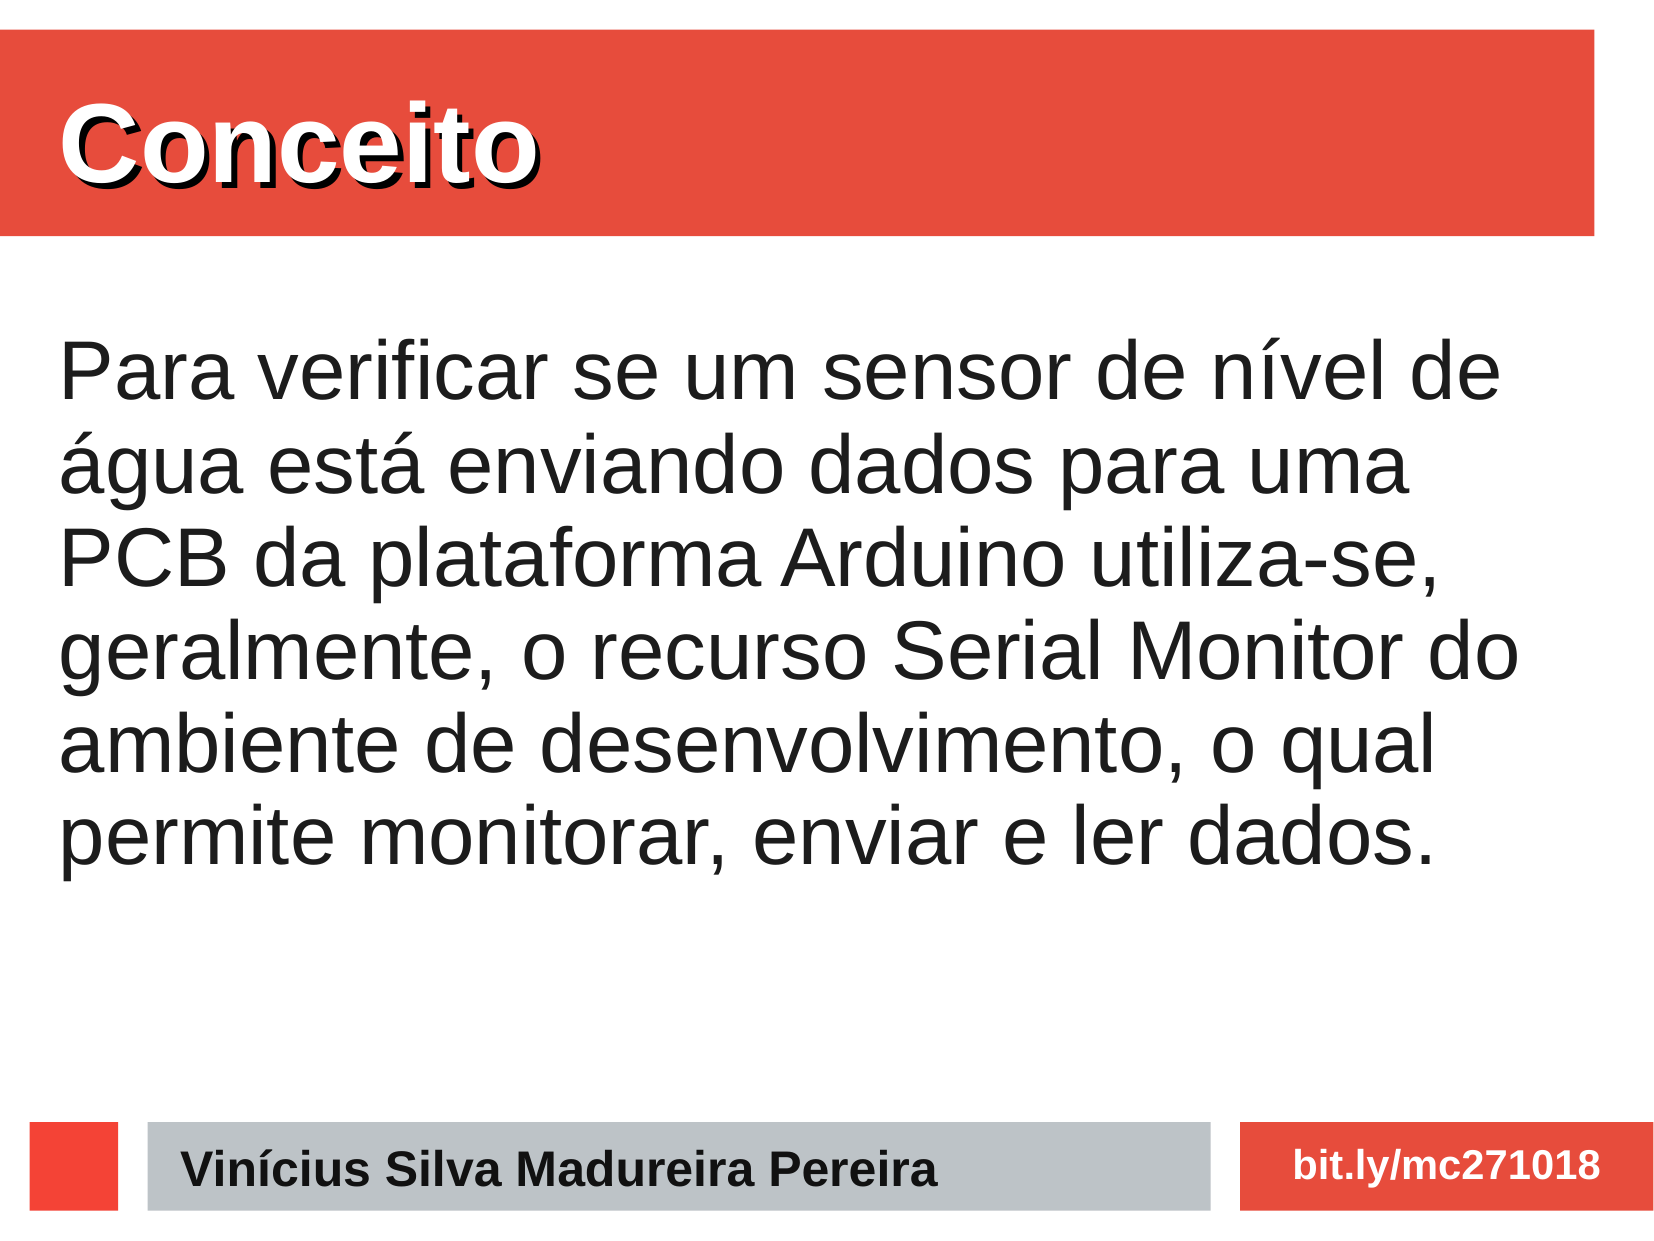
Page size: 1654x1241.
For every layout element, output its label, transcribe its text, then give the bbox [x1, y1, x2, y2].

text_box Vinícius Silva Madureira Pereira [165, 1133, 1170, 1205]
title Conceito [59, 59, 1595, 207]
list Para verificar se um sensor de nível de água está enviando dados para uma PCB da plataforma Arduino utiliza-se, geralmente, o recurso Serial Monitor do ambiente de desenvolvimento, o qual permite monitorar, enviar e ler dados. [59, 324, 1565, 1093]
text_box bit.ly/mc271018 [1228, 1133, 1654, 1205]
